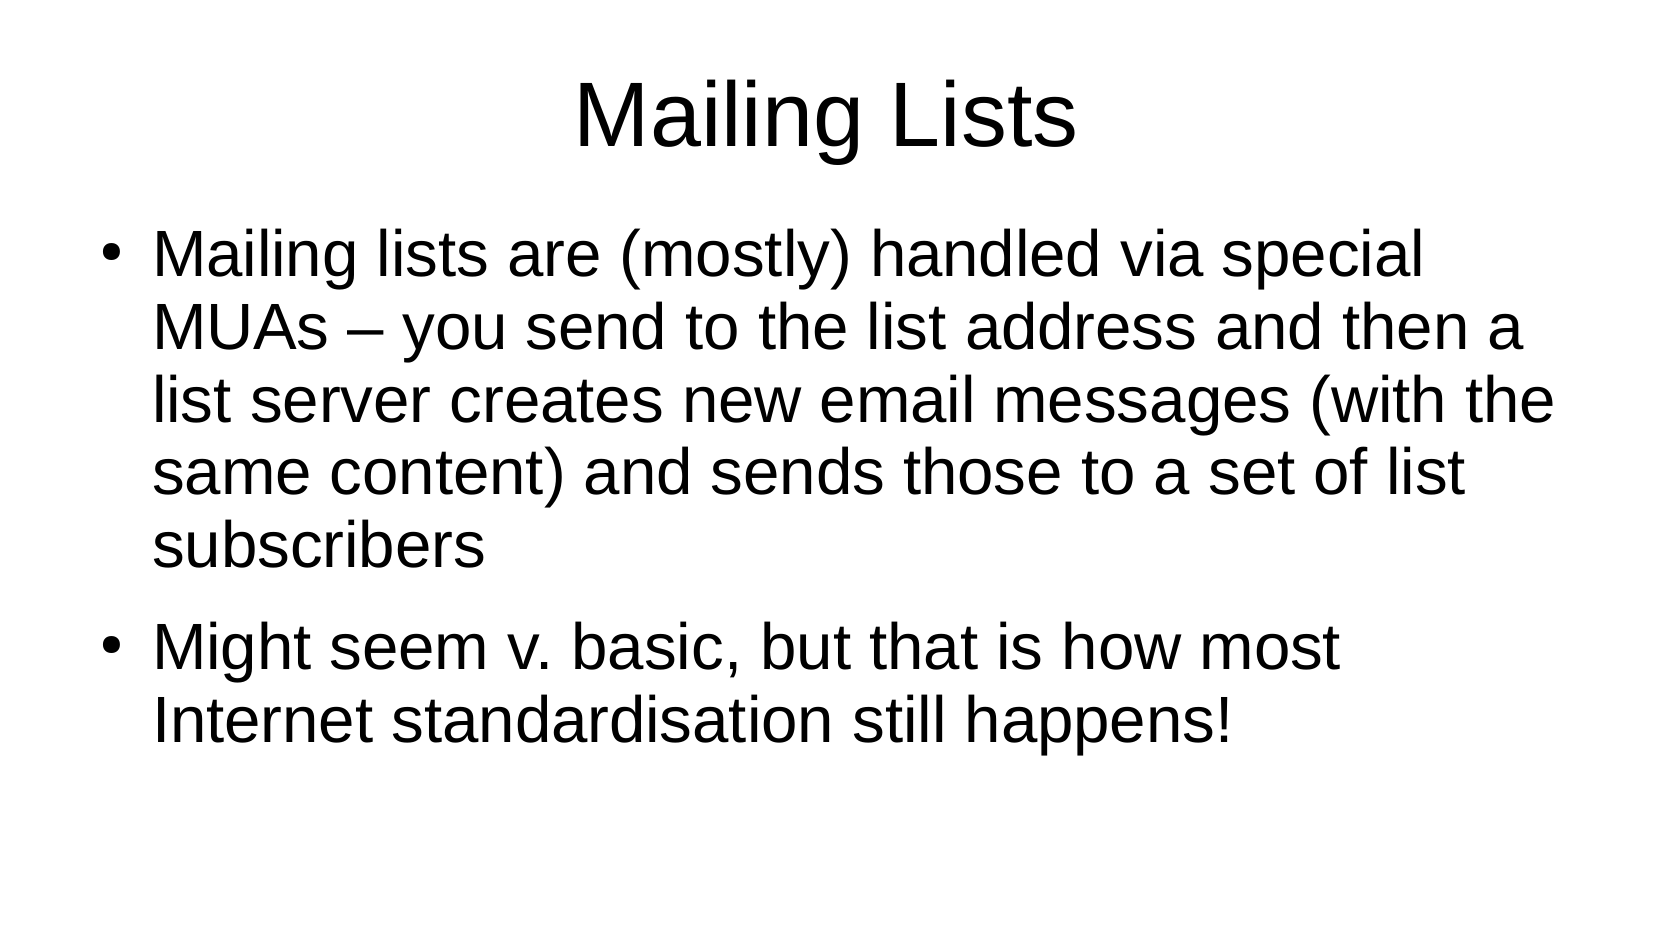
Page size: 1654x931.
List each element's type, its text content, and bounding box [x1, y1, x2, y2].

title Mailing Lists [82, 37, 1571, 193]
list Mailing lists are (mostly) handled via special MUAs – you send to the list address and then a list server creates new email messages (with the same content) and sends those to a set of list subscribers Might seem v. basic, but that is how most Internet standardisation still happens! [82, 217, 1571, 758]
